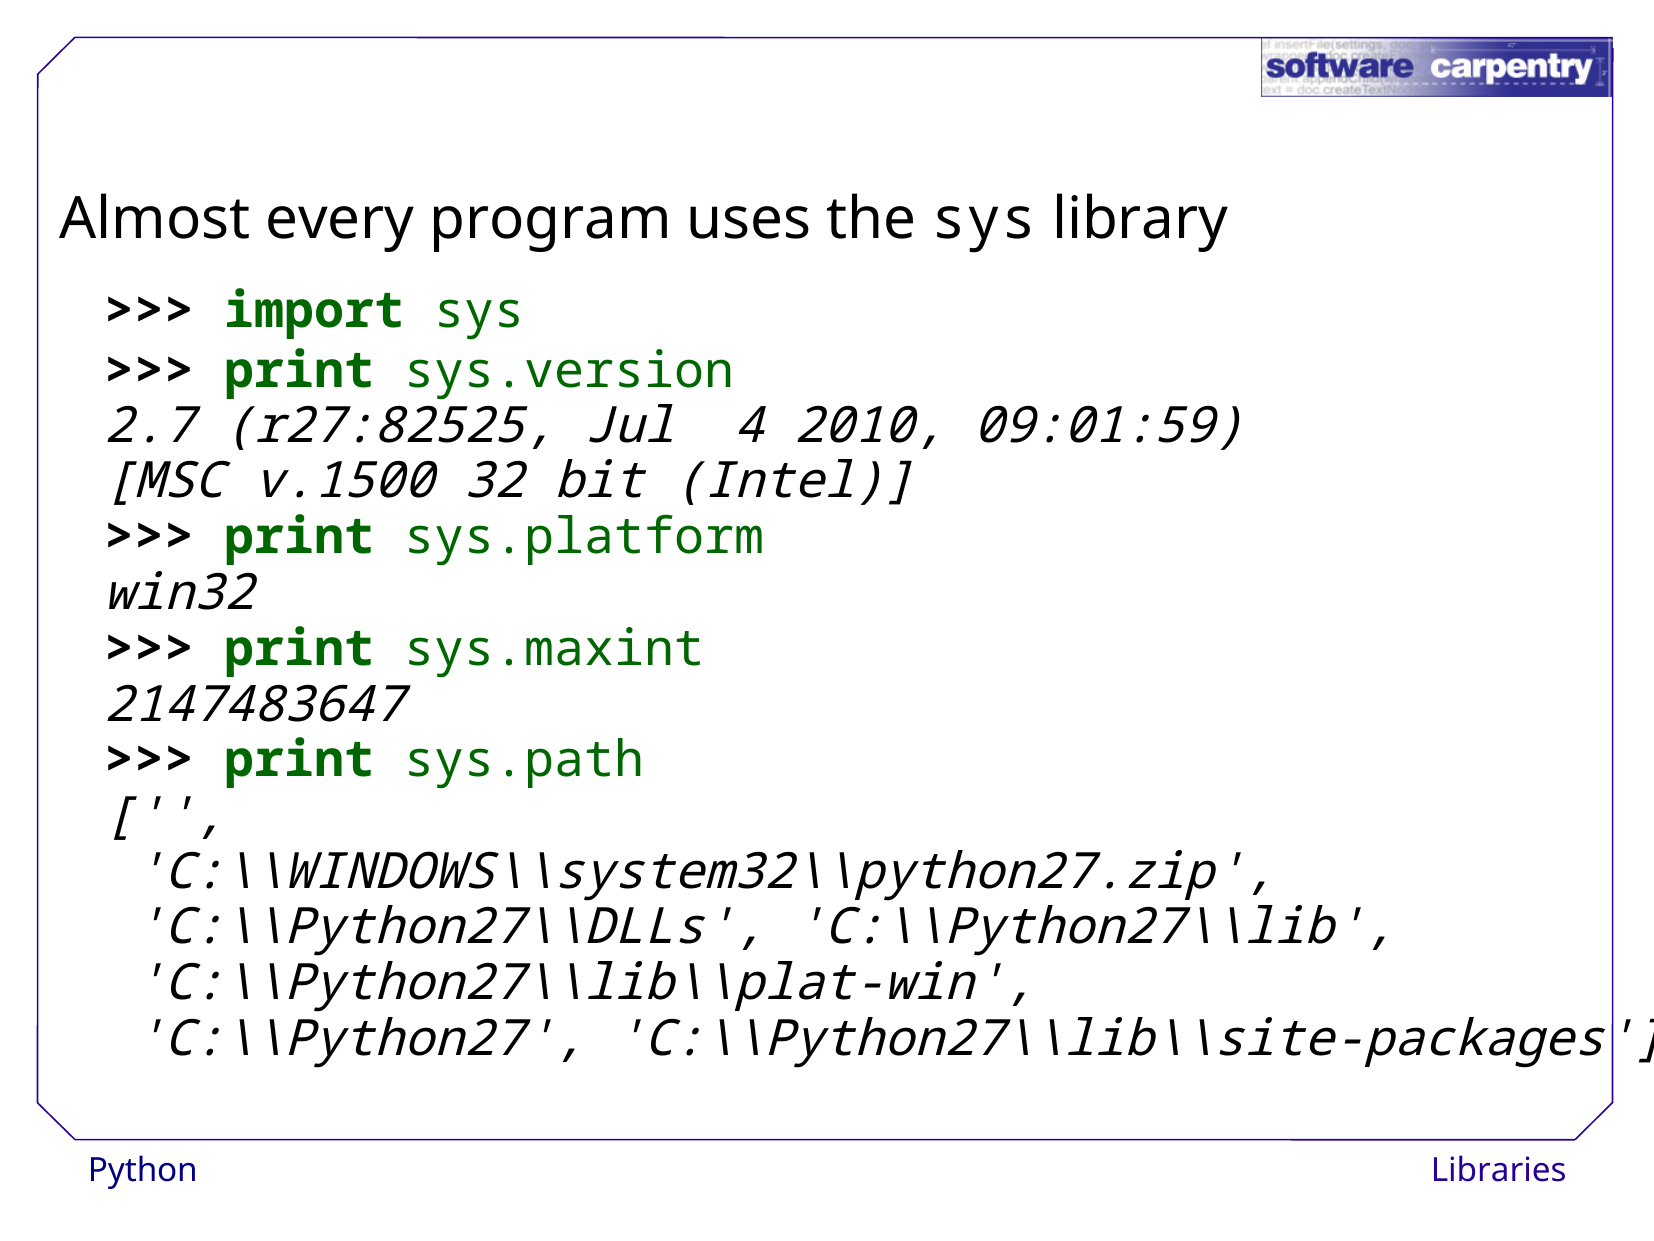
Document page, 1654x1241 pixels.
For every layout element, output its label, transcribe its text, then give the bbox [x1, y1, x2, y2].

picture [1261, 39, 1613, 97]
text_box >>> import sys >>> print sys.version 2.7 (r27:82525, Jul 4 2010, 09:01:59) [MSC v.1500 32 bit (Intel)] >>> print sys.platform win32 >>> print sys.maxint 2147483647 >>> print sys.path ['', 'C:\\WINDOWS\\system32\\python27.zip', 'C:\\Python27\\DLLs', 'C:\\Python27\\lib', 'C:\\Python27\\lib\\plat-win', 'C:\\Python27', 'C:\\Python27\\lib\\site-packages'] [89, 270, 1517, 1093]
text_box Almost every program uses the sys library [44, 138, 1394, 259]
